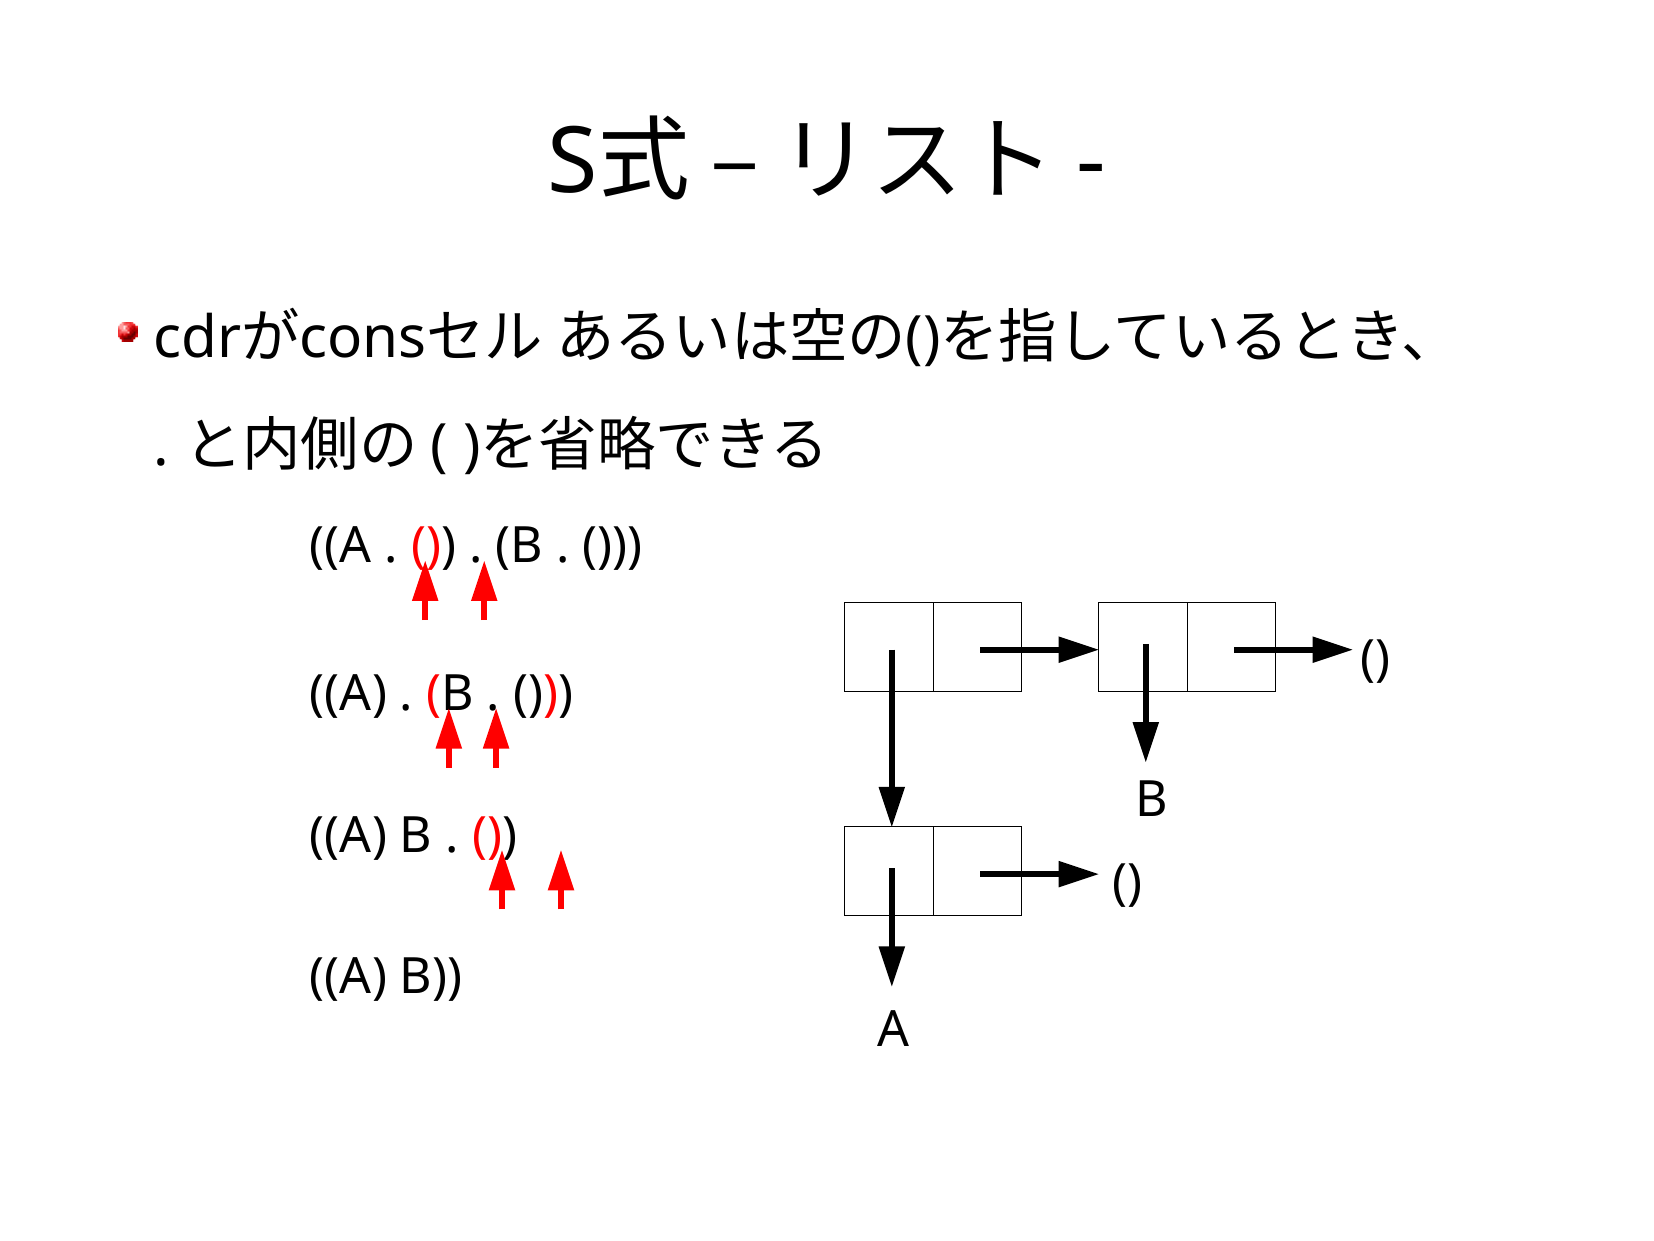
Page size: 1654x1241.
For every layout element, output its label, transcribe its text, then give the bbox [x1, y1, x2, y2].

text_box ((A) . (B . ())) [295, 649, 725, 721]
text_box [844, 826, 1022, 916]
text_box ((A) B)) [295, 933, 525, 1005]
text_box () [1097, 838, 1178, 911]
text_box ((A) B . ()) [295, 791, 625, 863]
text_box B [1120, 756, 1176, 828]
title S式 – リスト - [82, 56, 1571, 250]
text_box [1098, 602, 1276, 692]
text_box A [862, 985, 917, 1057]
text_box [844, 602, 1022, 692]
list cdrがconsセル あるいは空の()を指しているとき、 . と内側の ( )を省略できる [82, 290, 1571, 1109]
text_box () [1345, 614, 1426, 686]
text_box ((A . ()) . (B . ())) [295, 501, 850, 574]
